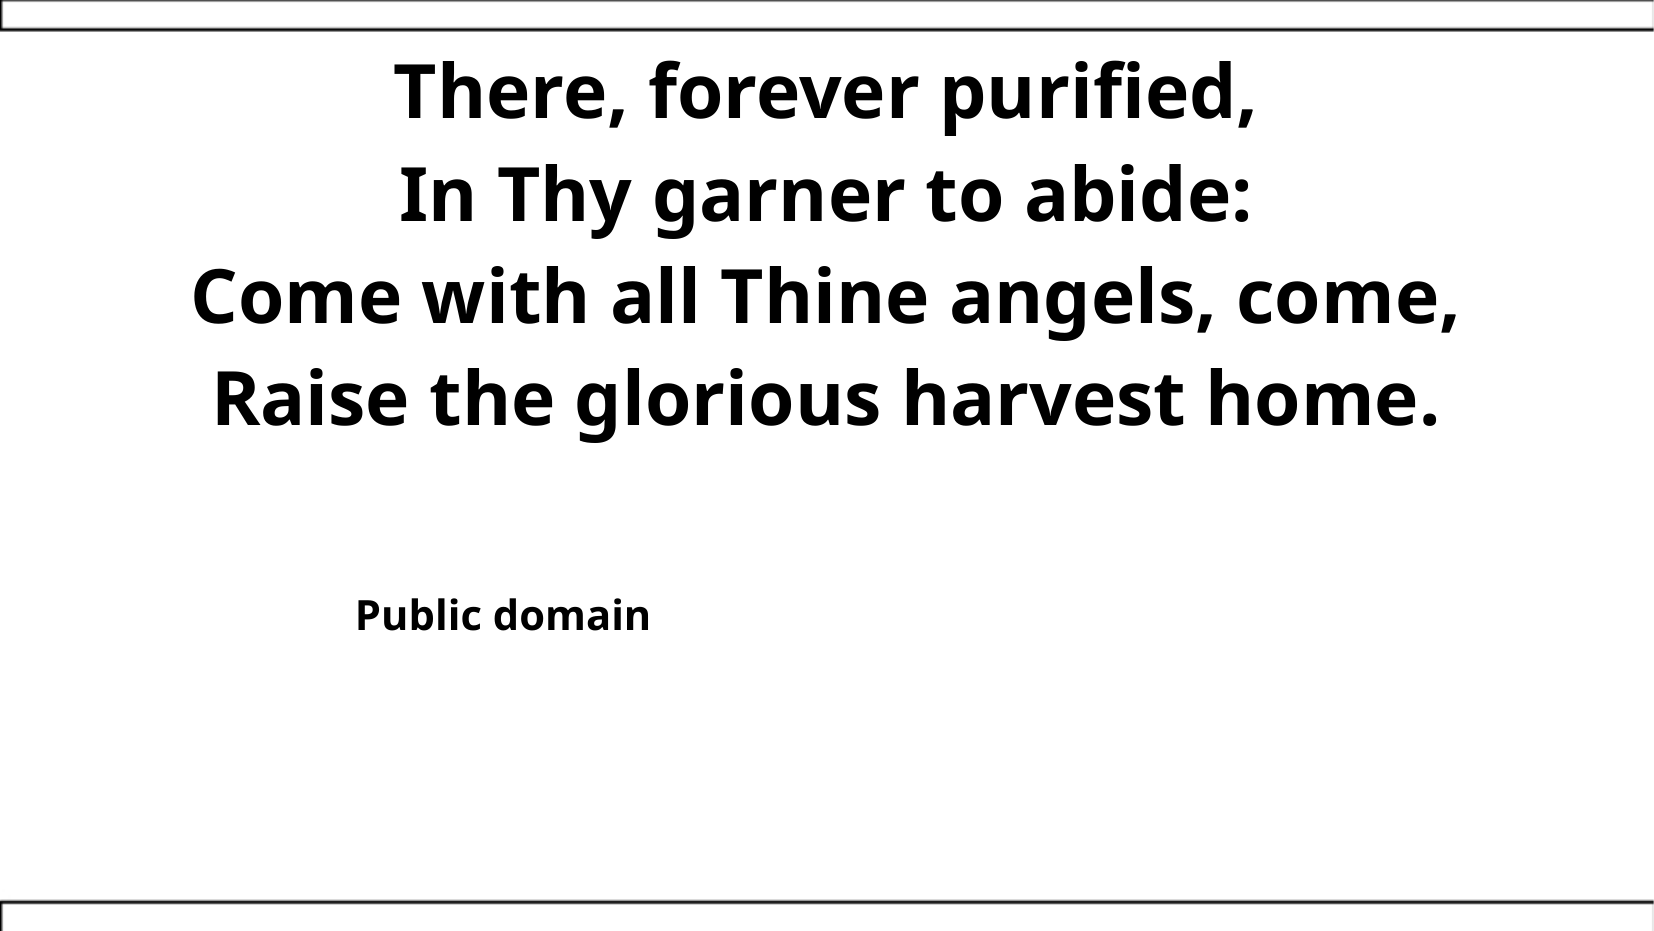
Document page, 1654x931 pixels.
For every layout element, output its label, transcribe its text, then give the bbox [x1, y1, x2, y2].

text_box There, forever purified, In Thy garner to abide: Come with all Thine angels, come, Raise the glorious harvest home. Public domain [106, 31, 1547, 701]
picture [0, 0, 1654, 931]
